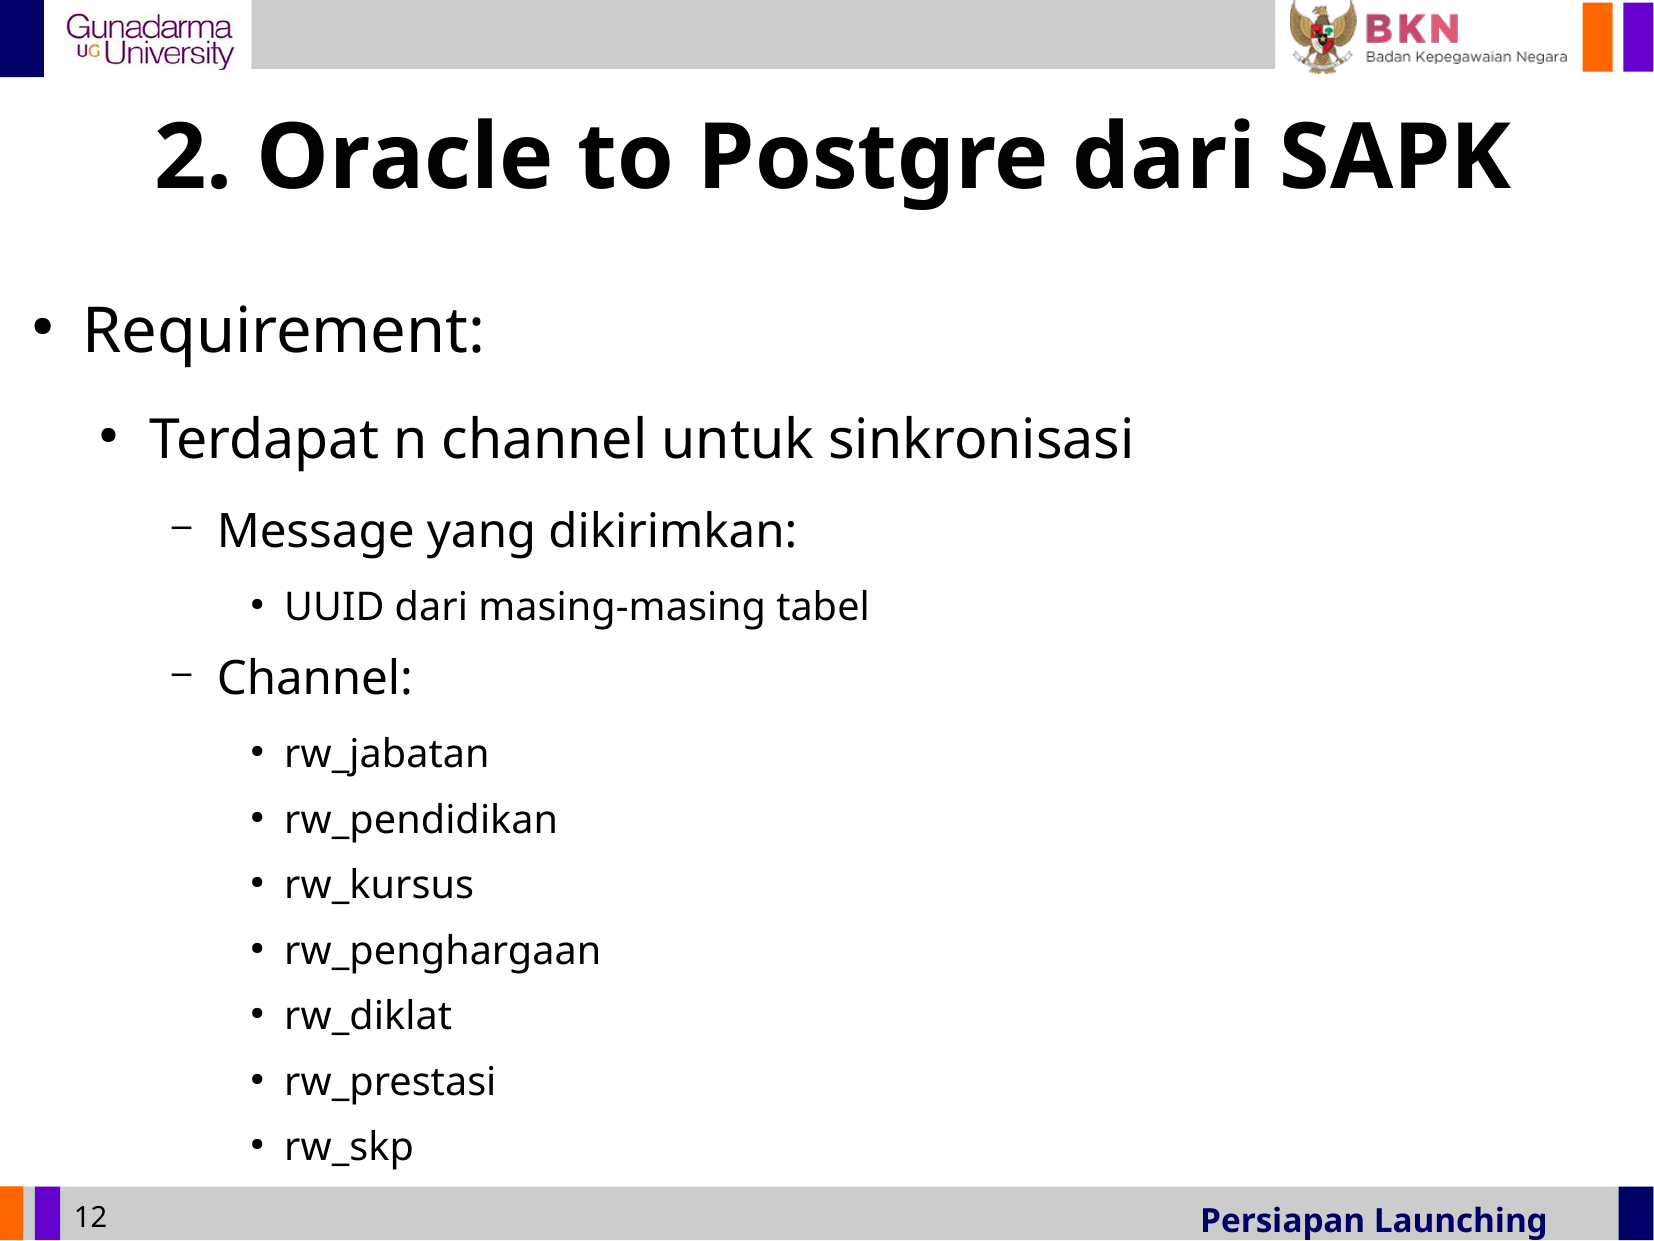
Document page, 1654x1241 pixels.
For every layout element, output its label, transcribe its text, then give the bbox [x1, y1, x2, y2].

list Requirement: Terdapat n channel untuk sinkronisasi Message yang dikirimkan: UUID dari masing-masing tabel Channel: rw_jabatan rw_pendidikan rw_kursus rw_penghargaan rw_diklat rw_prestasi rw_skp [14, 285, 1630, 1176]
picture [1290, 0, 1567, 74]
picture [65, 0, 235, 70]
title 2. Oracle to Postgre dari SAPK [77, 90, 1591, 217]
